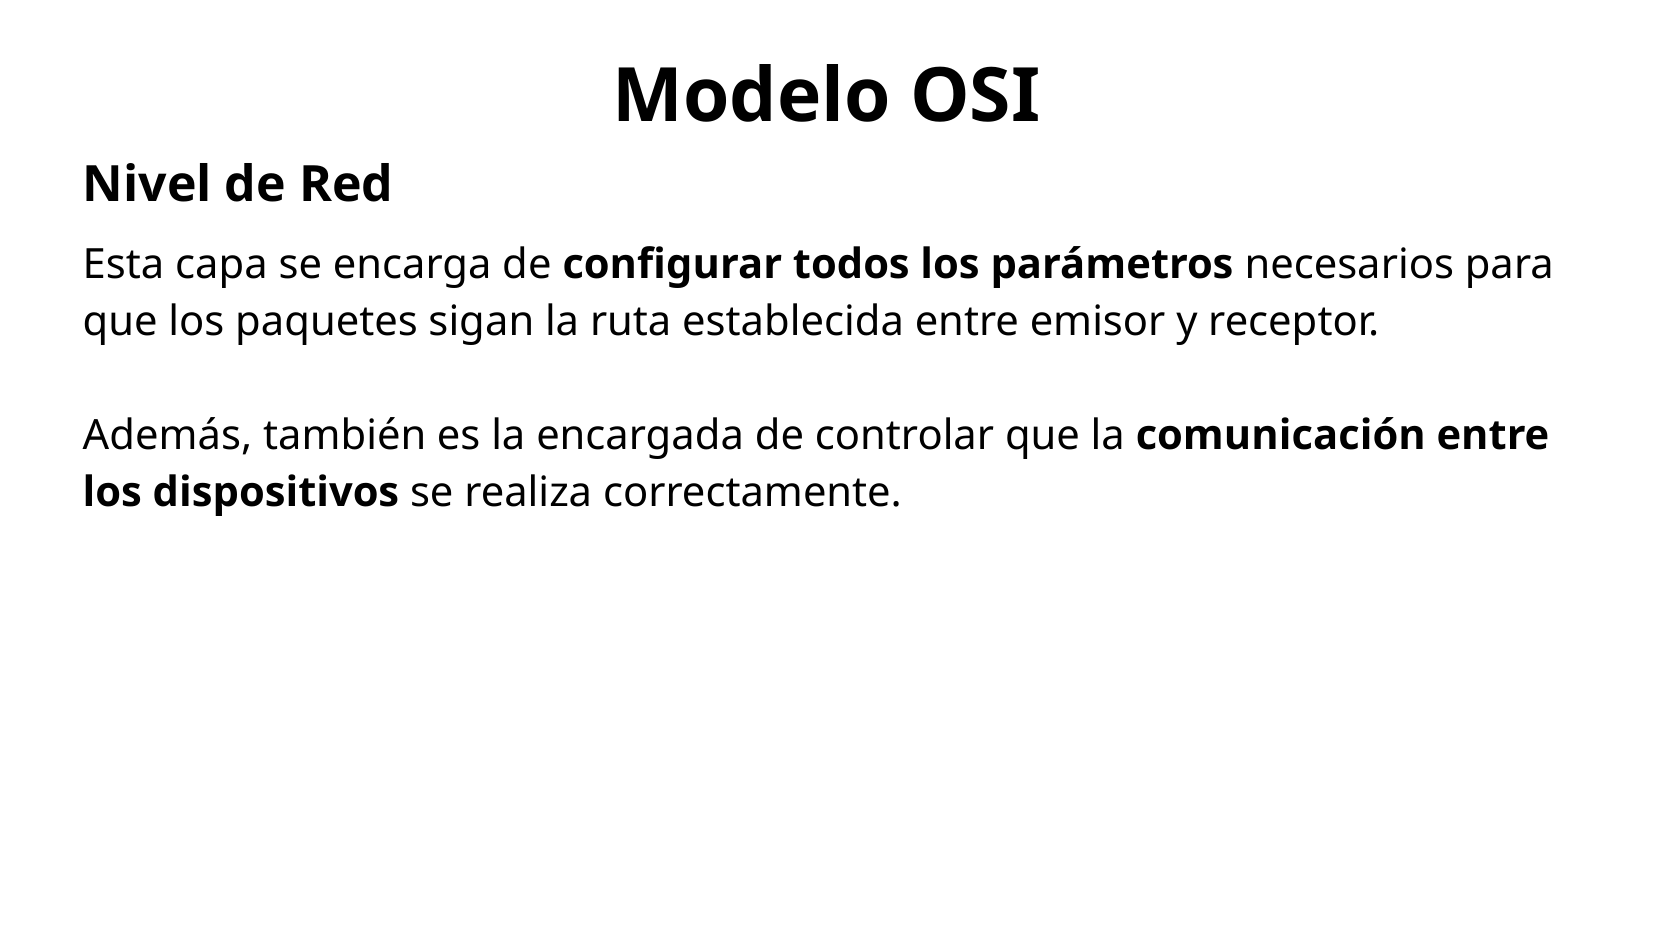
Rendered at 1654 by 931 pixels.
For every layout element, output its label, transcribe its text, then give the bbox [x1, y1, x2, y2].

title Modelo OSI [82, 37, 1571, 147]
list Nivel de Red Esta capa se encarga de configurar todos los parámetros necesarios para que los paquetes sigan la ruta establecida entre emisor y receptor. Además, también es la encargada de controlar que la comunicación entre los dispositivos se realiza correctamente. [82, 147, 1571, 857]
